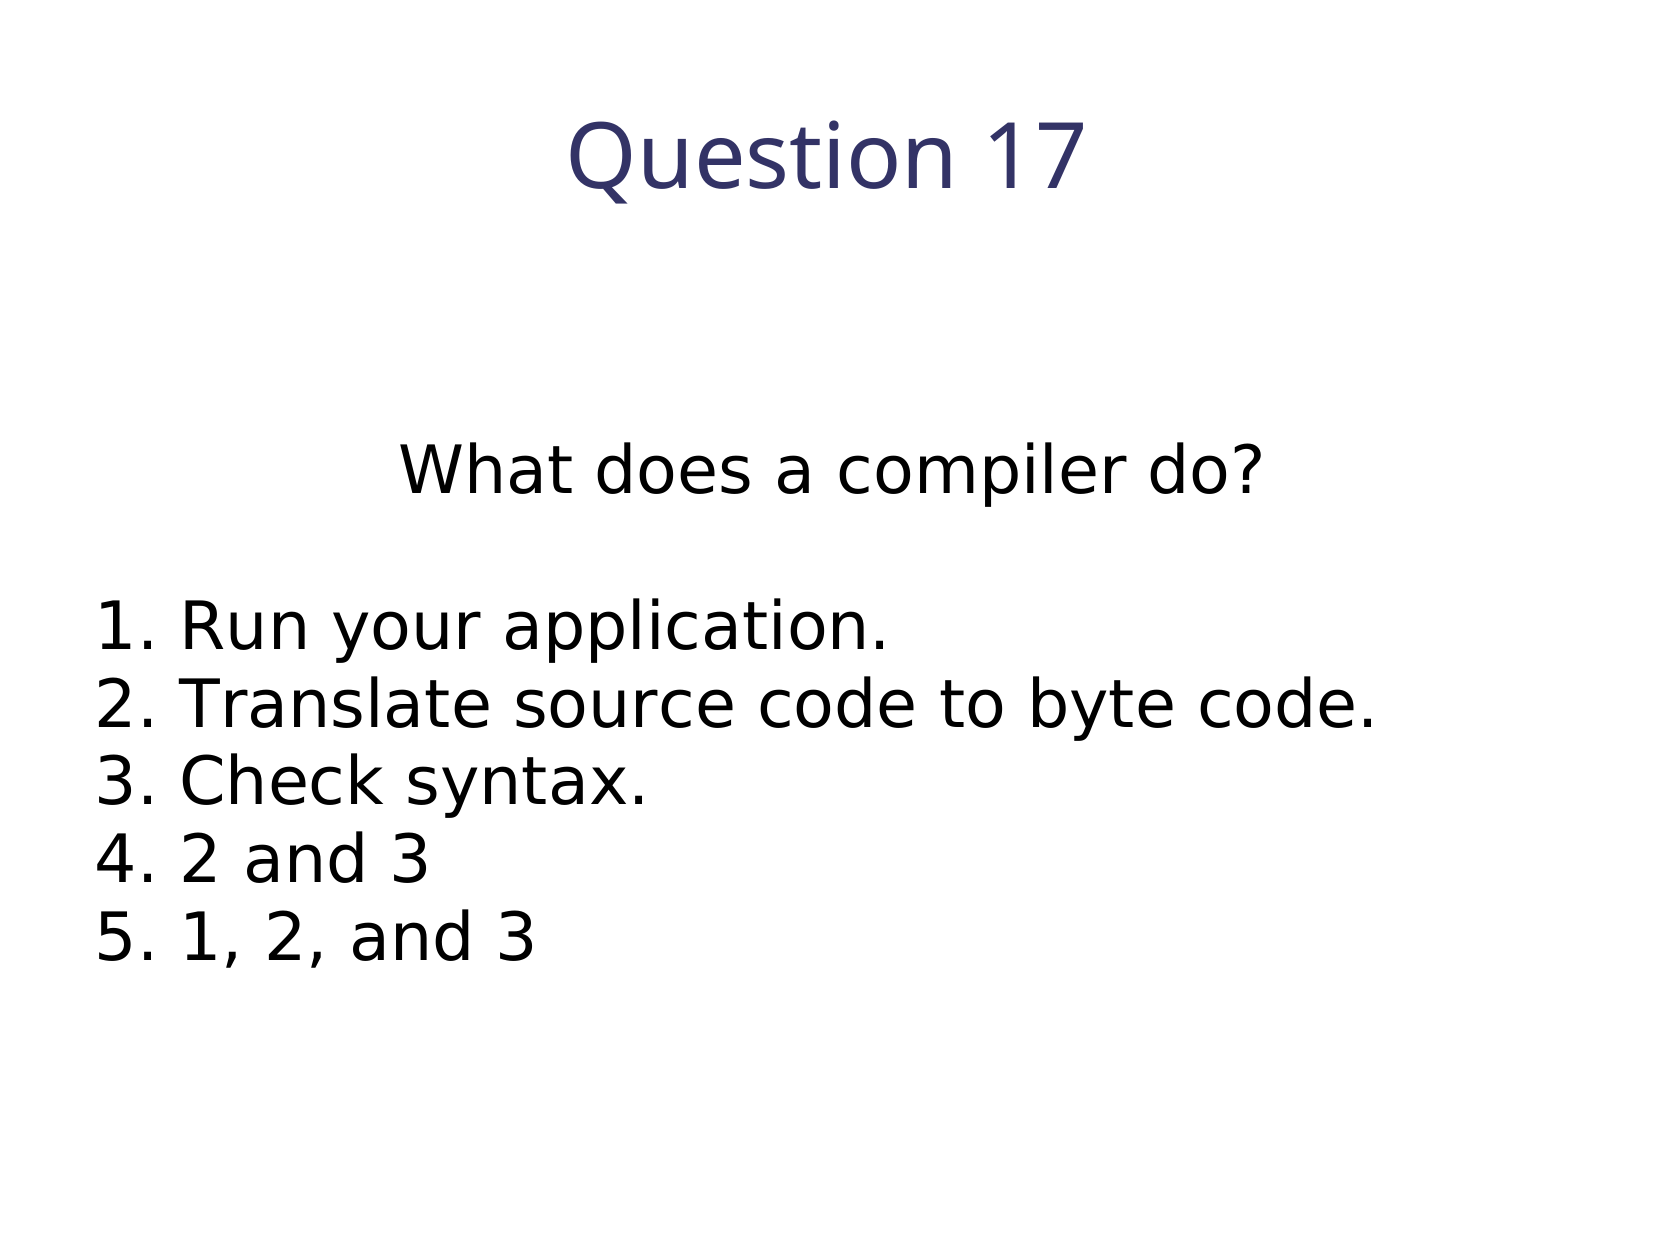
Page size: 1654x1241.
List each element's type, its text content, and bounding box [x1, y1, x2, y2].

subtitle What does a compiler do? 1. Run your application. 2. Translate source code to byte code. 3. Check syntax. 4. 2 and 3 5. 1, 2, and 3 [59, 294, 1571, 1114]
title Question <number> [82, 49, 1571, 257]
